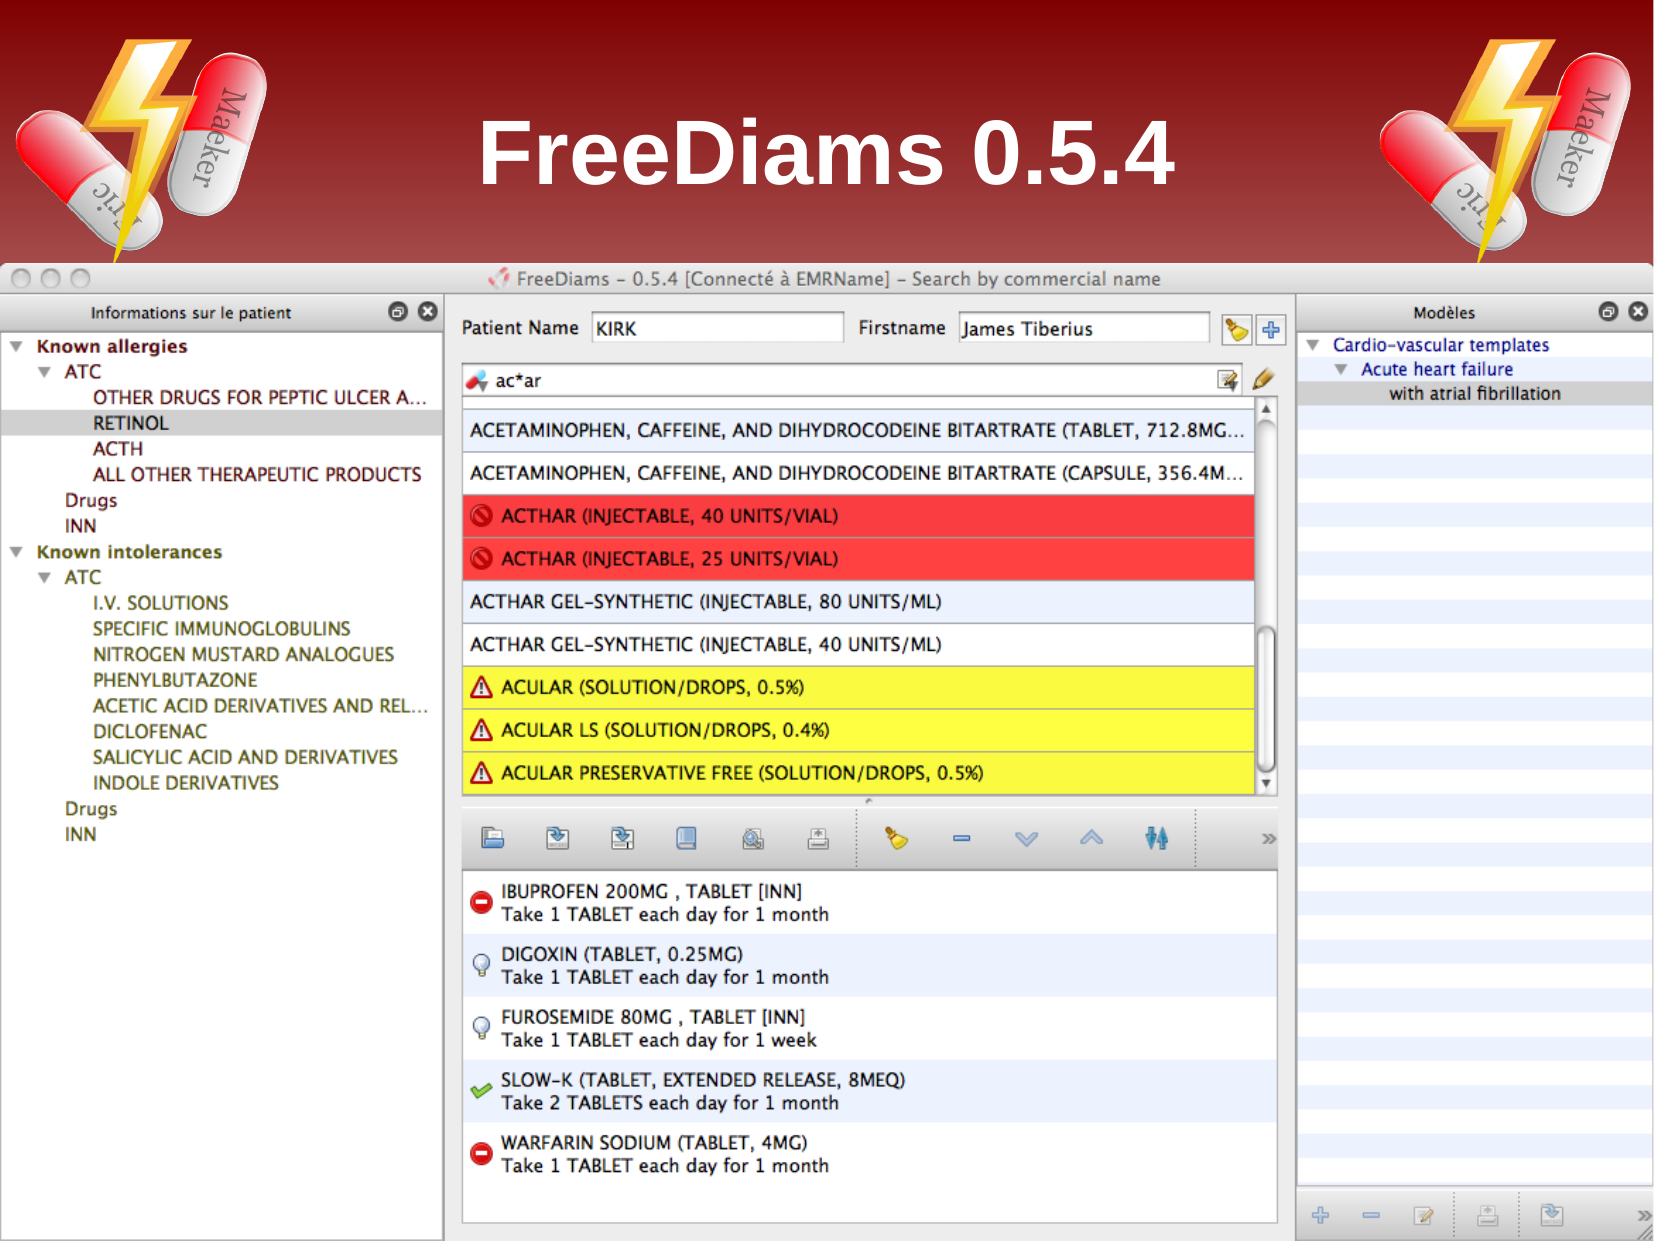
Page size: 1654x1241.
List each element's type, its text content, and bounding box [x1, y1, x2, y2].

title FreeDiams 0.5.4 [295, 49, 1359, 257]
picture [0, 29, 1654, 1241]
